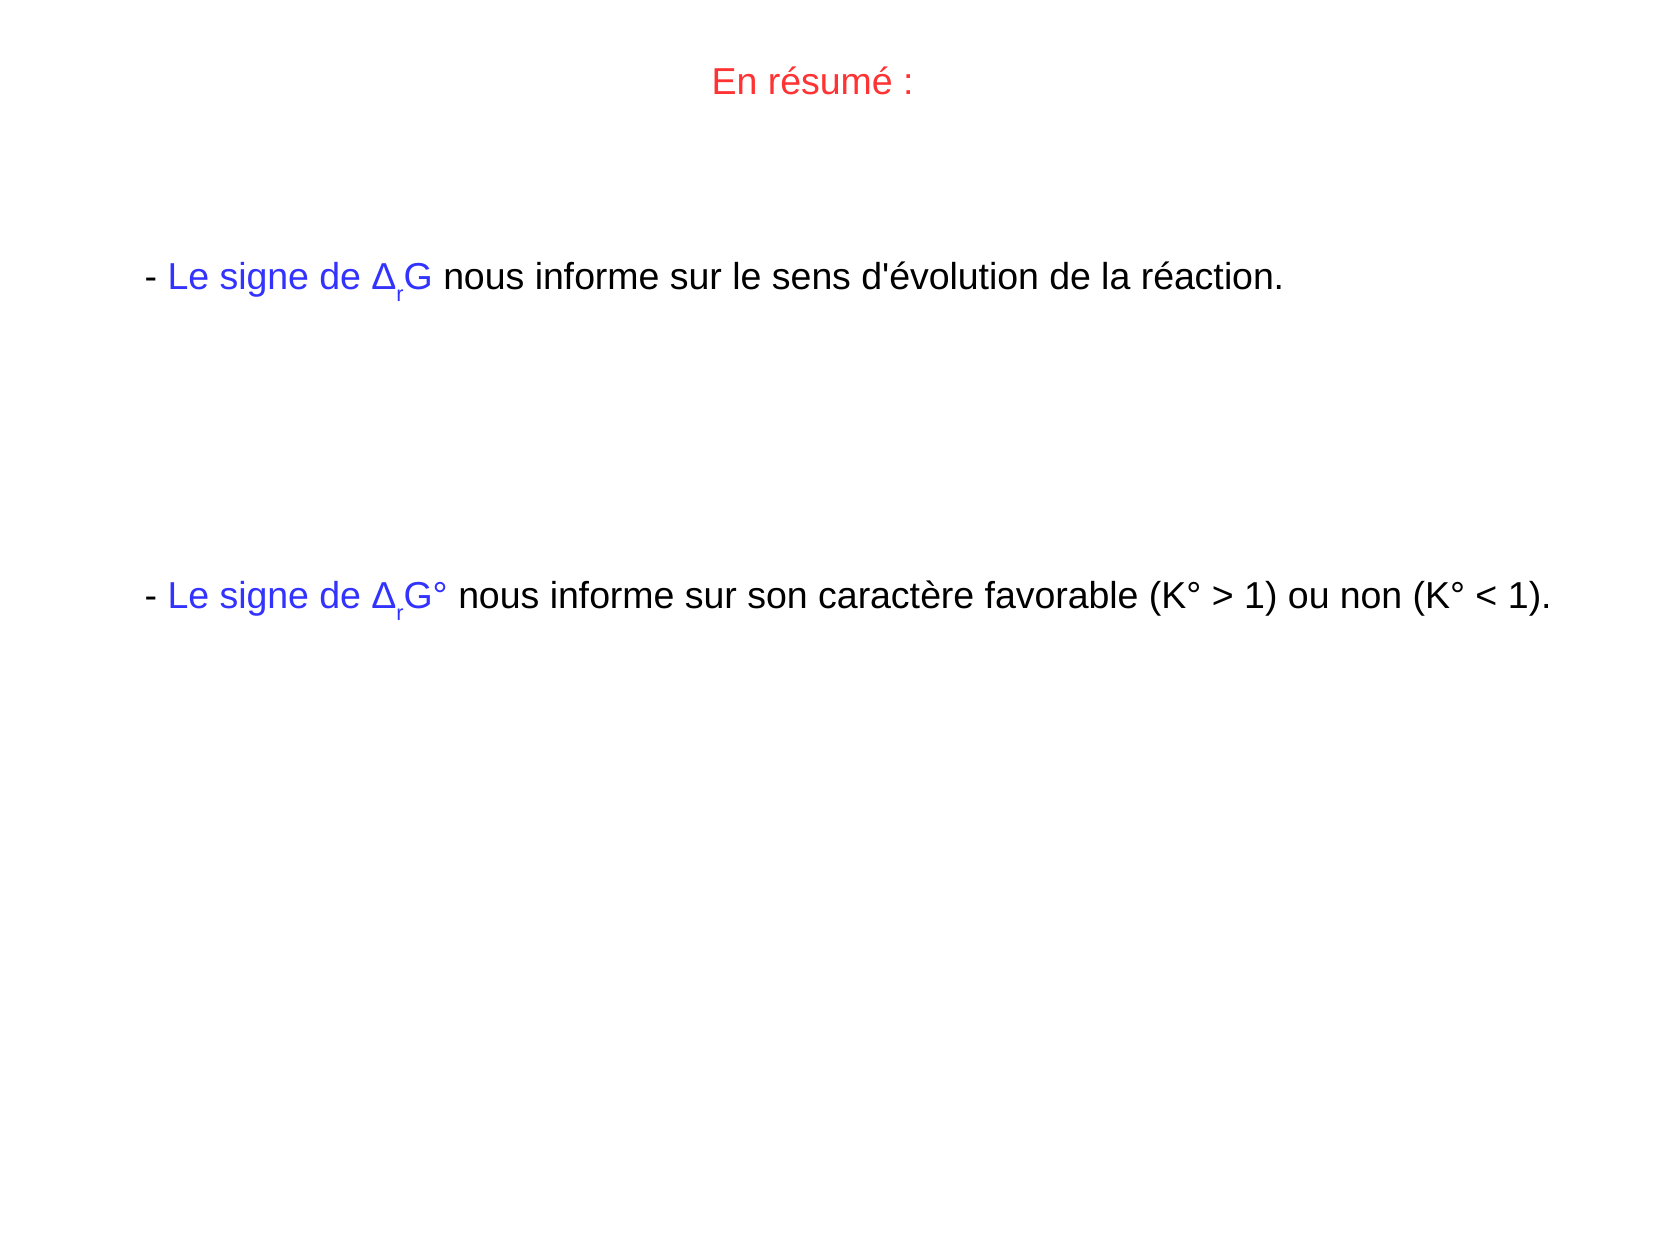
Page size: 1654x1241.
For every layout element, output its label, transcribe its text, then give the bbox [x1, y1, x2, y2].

text_box - Le signe de ΔrG nous informe sur le sens d'évolution de la réaction. [129, 248, 1335, 314]
text_box - Le signe de ΔrG° nous informe sur son caractère favorable (K° > 1) ou non (K° < 1). [129, 567, 1571, 638]
text_box En résumé : [696, 53, 951, 113]
